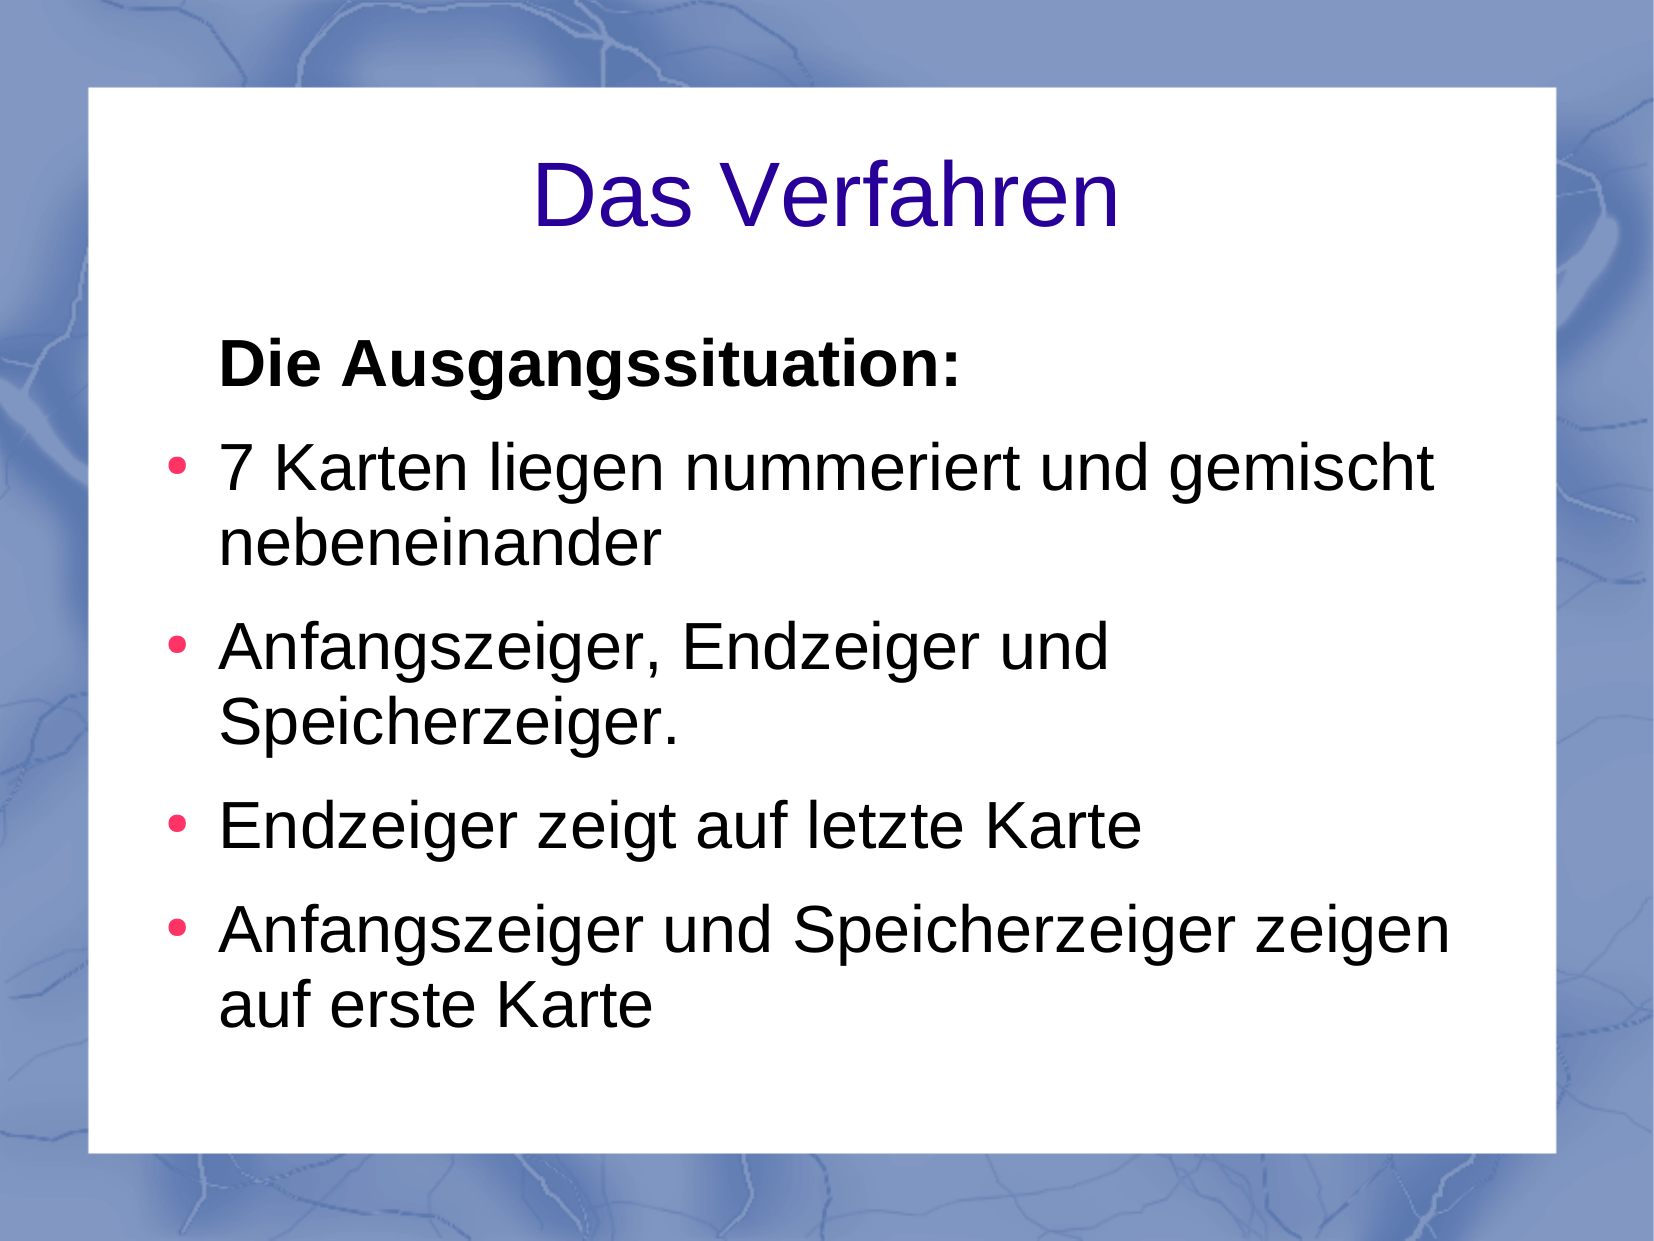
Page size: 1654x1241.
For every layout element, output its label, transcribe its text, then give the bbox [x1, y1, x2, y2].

picture [0, 0, 1654, 1241]
title Das Verfahren [118, 90, 1536, 298]
list Die Ausgangssituation: 7 Karten liegen nummeriert und gemischt nebeneinander Anfangszeiger, Endzeiger und Speicherzeiger. Endzeiger zeigt auf letzte Karte Anfangszeiger und Speicherzeiger zeigen auf erste Karte [147, 325, 1506, 1042]
